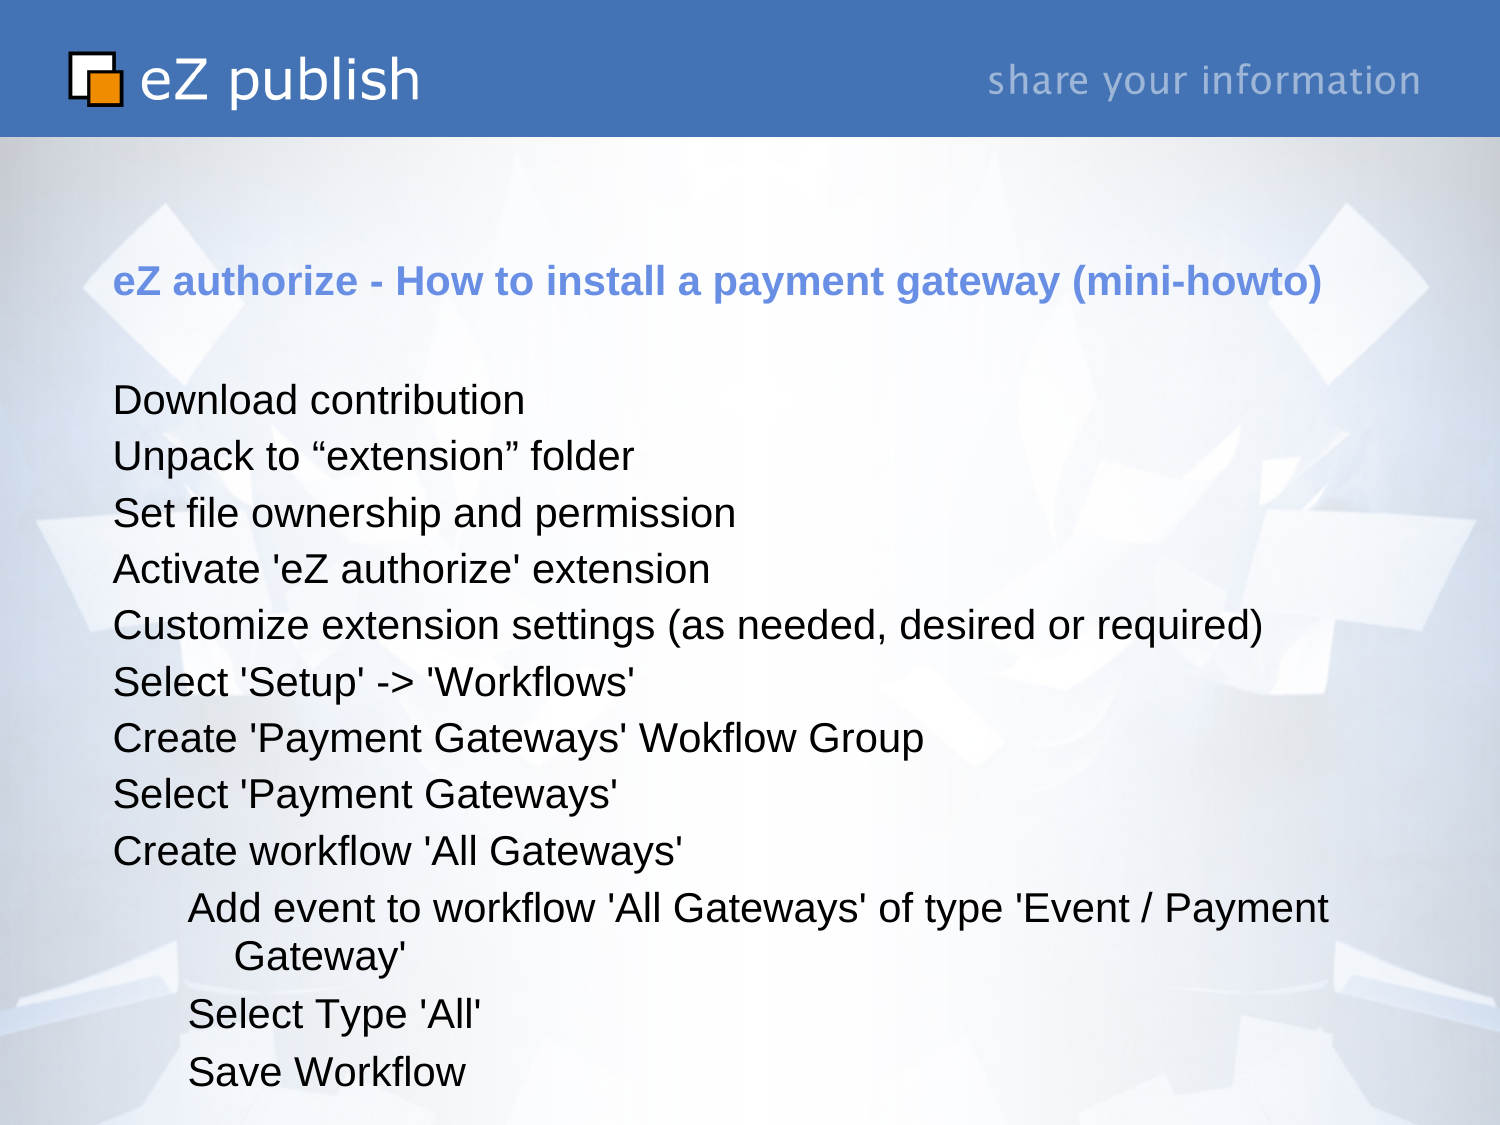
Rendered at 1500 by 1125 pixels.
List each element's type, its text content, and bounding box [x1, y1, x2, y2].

title eZ authorize - How to install a payment gateway (mini-howto) [112, 237, 1500, 325]
list Download contribution Unpack to “extension” folder Set file ownership and permission Activate 'eZ authorize' extension Customize extension settings (as needed, desired or required) Select 'Setup' -> 'Workflows' Create 'Payment Gateways' Wokflow Group Select 'Payment Gateways' Create workflow 'All Gateways' Add event to workflow 'All Gateways' of type 'Event / Payment Gateway' Select Type 'All' Save Workflow [112, 324, 1388, 1096]
picture [0, 0, 1500, 1125]
